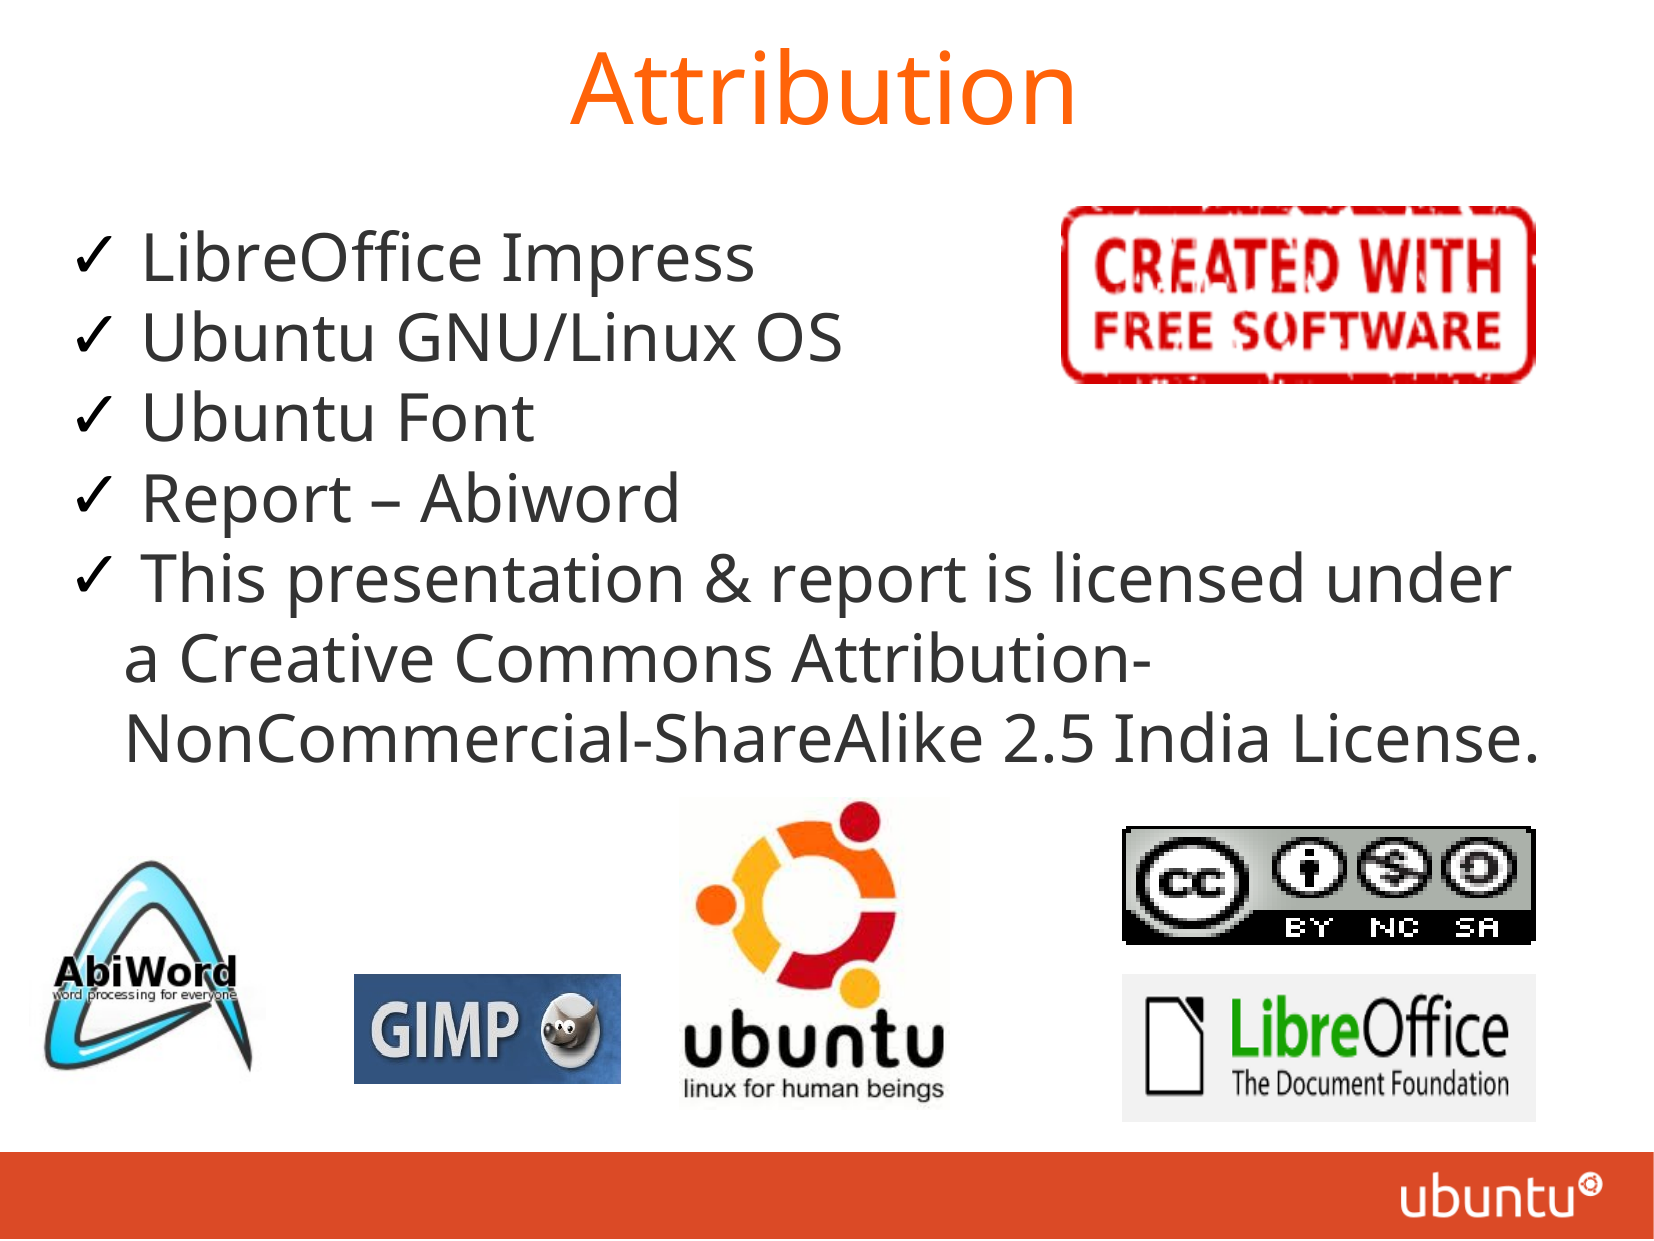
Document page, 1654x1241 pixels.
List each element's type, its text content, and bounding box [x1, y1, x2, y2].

title Attribution [55, 29, 1595, 155]
picture [1122, 974, 1536, 1123]
picture [29, 856, 266, 1093]
picture [1122, 826, 1536, 945]
picture [679, 797, 950, 1110]
picture [354, 974, 621, 1084]
picture [0, 1152, 1654, 1239]
picture [1061, 206, 1536, 384]
list LibreOffice Impress Ubuntu GNU/Linux OS Ubuntu Font Report – Abiword This presentation & report is licensed under a Creative Commons Attribution-NonCommercial-ShareAlike 2.5 India License. [59, 206, 1571, 1026]
